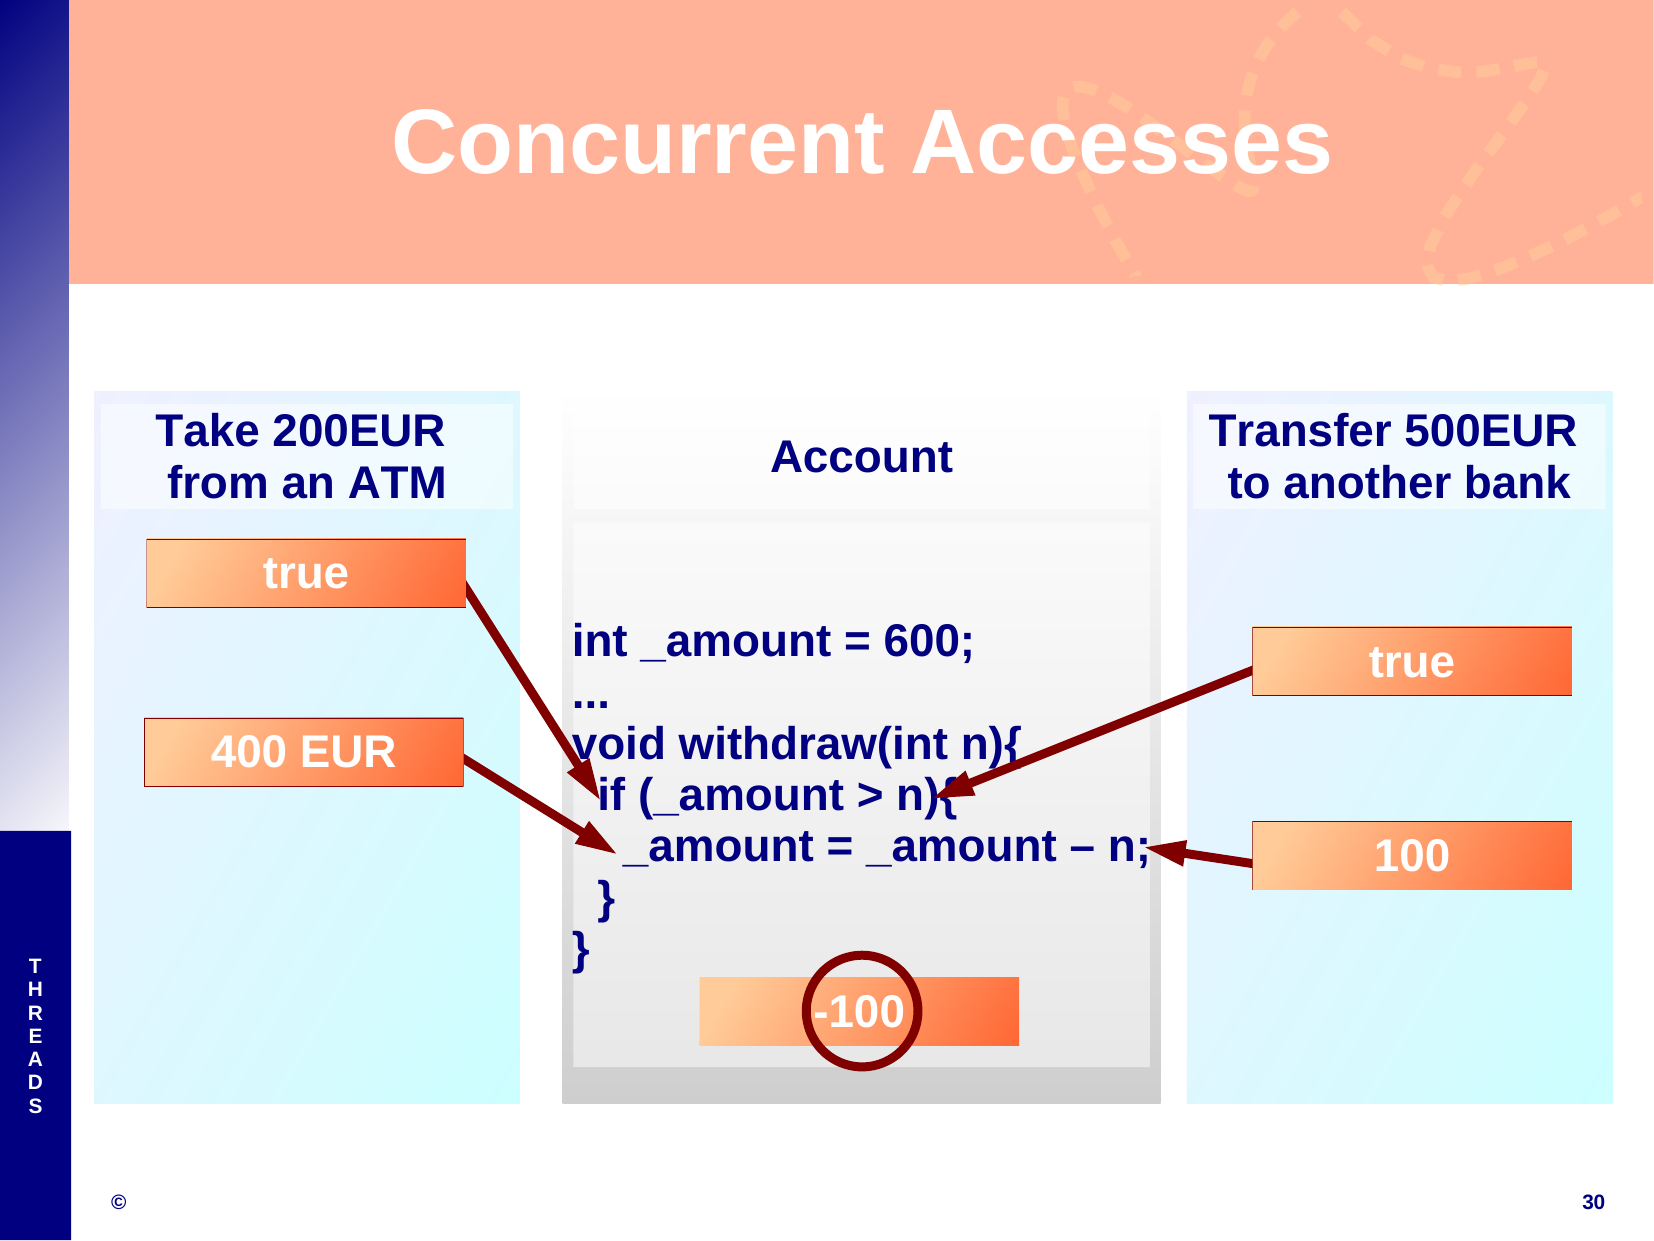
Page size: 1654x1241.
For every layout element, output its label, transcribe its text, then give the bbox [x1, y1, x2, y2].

text_box Account [573, 404, 1150, 510]
text_box [94, 391, 520, 1104]
text_box [562, 391, 1161, 747]
text_box Transfer 500EUR to another bank [1193, 404, 1606, 510]
text_box true [1252, 626, 1572, 696]
title Concurrent Accesses [72, 37, 1654, 246]
text_box [562, 826, 1161, 1104]
text_box [562, 750, 573, 820]
text_box true [146, 538, 466, 608]
text_box 100 [1252, 821, 1572, 890]
text_box -100 [699, 977, 812, 1046]
text_box T H R E A D S [0, 831, 71, 1241]
text_box -100 [811, 977, 913, 1046]
text_box Take 200EUR from an ATM [100, 404, 514, 510]
text_box [1186, 391, 1613, 1104]
text_box 400 EUR [144, 717, 464, 787]
text_box [1150, 713, 1161, 846]
text_box int _amount = 600; ... void withdraw(int n){ if (_amount > n){ _amount = _amount – n; } } [573, 522, 1150, 1068]
text_box -100 [912, 977, 1020, 1046]
